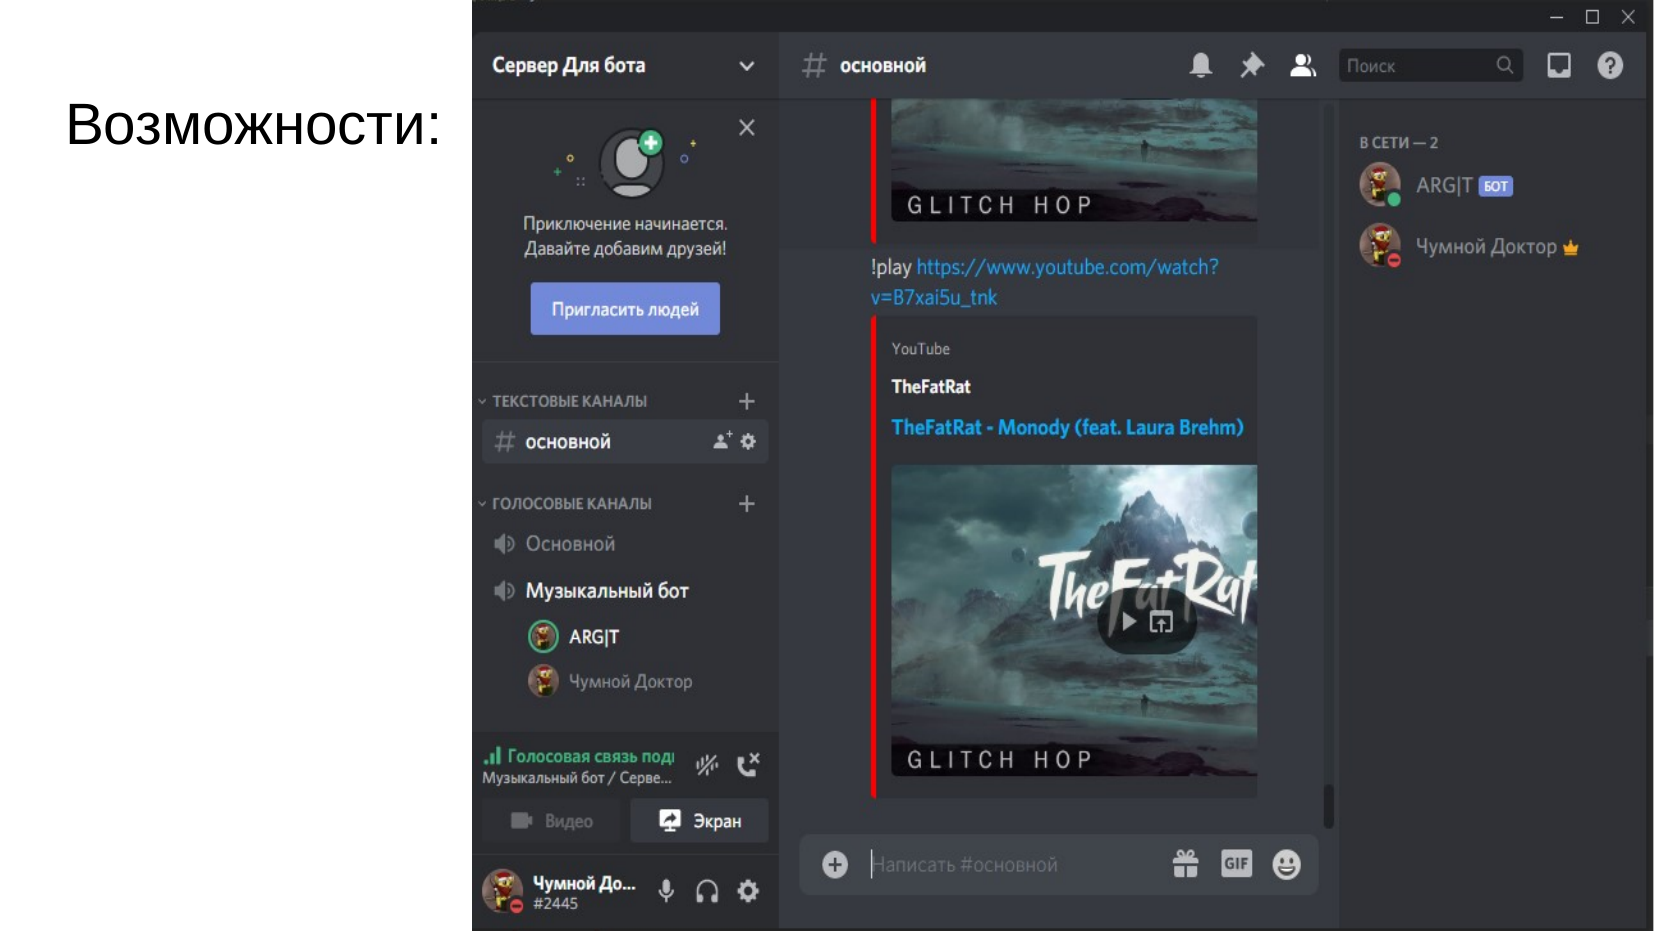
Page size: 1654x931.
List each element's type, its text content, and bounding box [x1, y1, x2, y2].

picture [472, 0, 1654, 931]
title Возможности: [0, 47, 472, 203]
